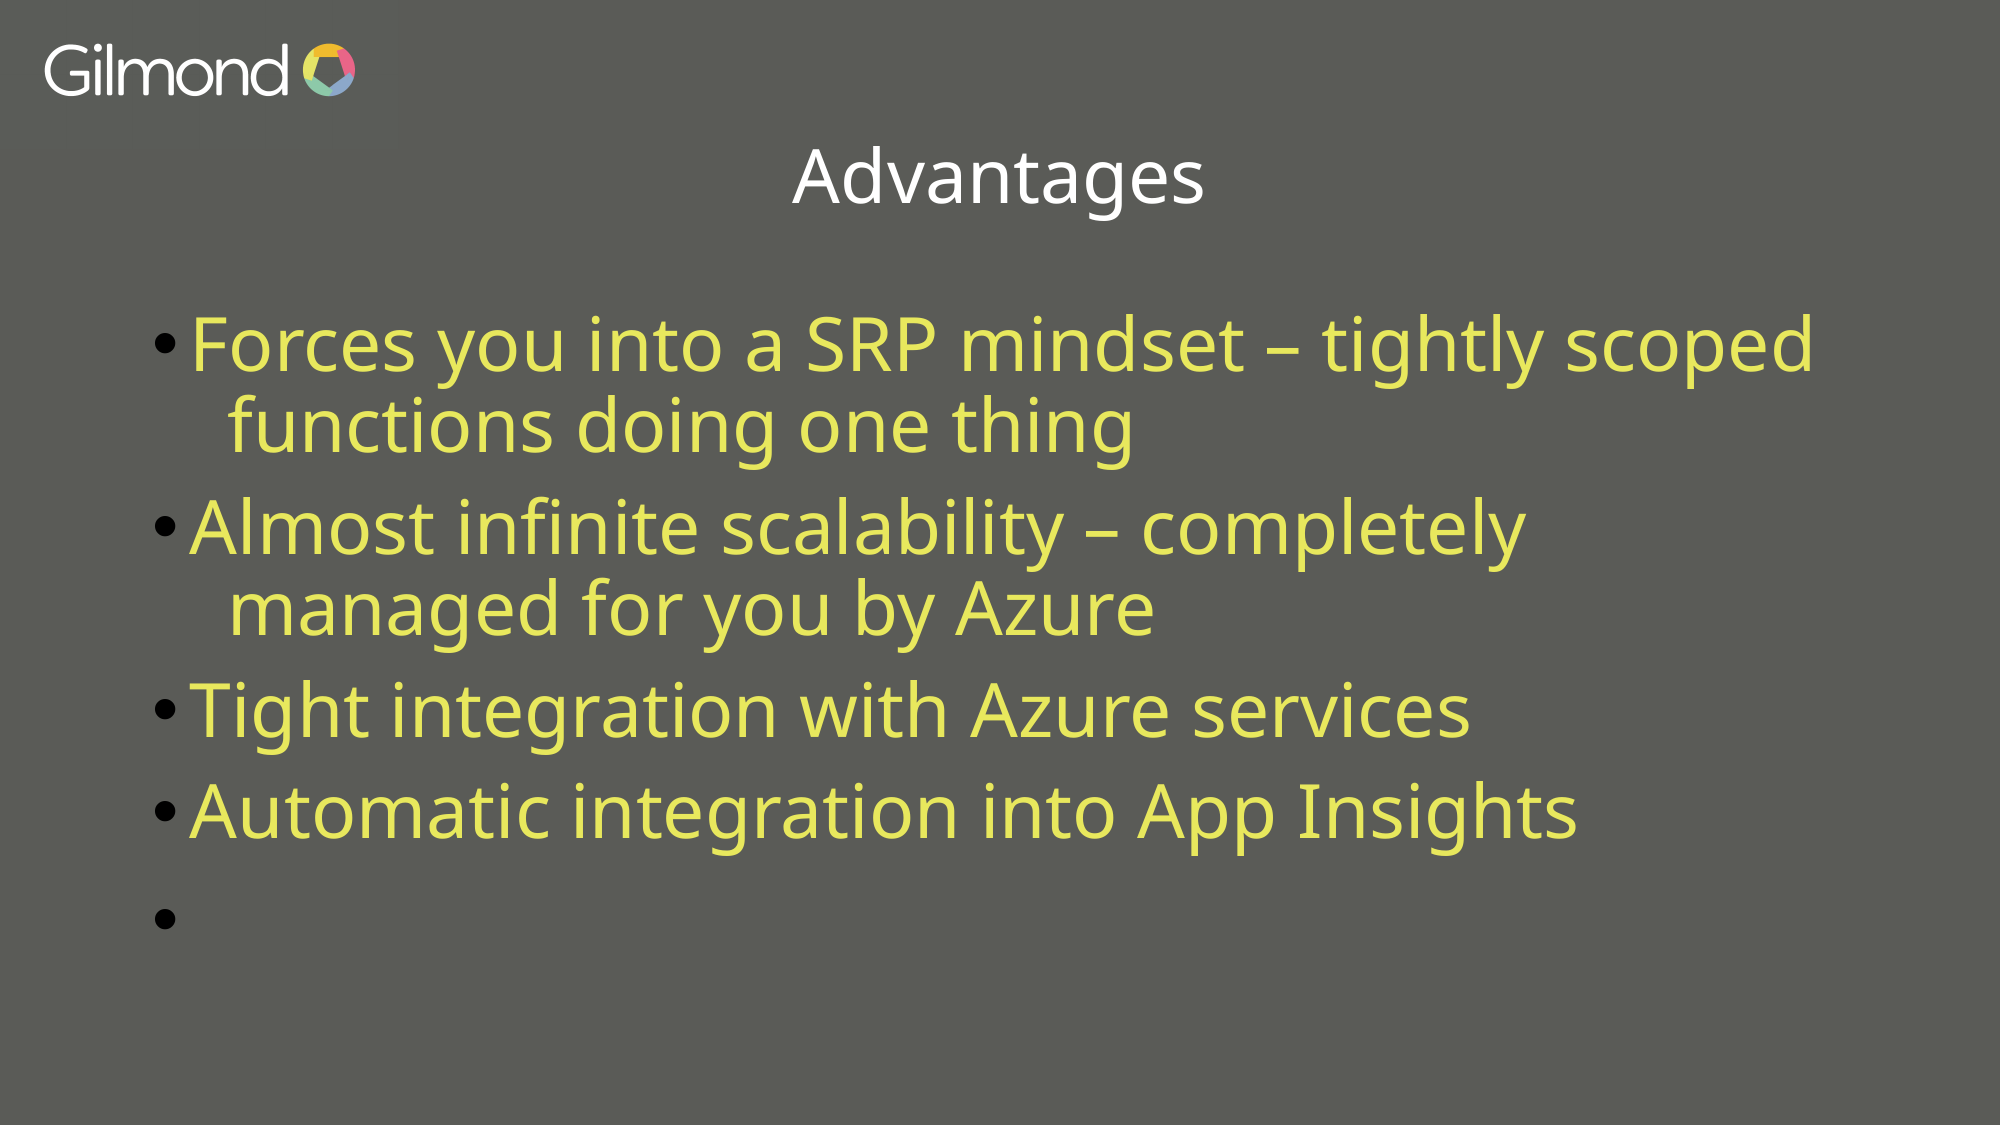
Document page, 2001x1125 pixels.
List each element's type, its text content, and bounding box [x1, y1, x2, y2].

text_box Forces you into a SRP mindset – tightly scoped functions doing one thing Almost infinite scalability – completely managed for you by Azure Tight integration with Azure services Automatic integration into App Insights [137, 299, 1863, 1030]
title Advantages [137, 59, 1863, 299]
picture [0, 0, 399, 149]
